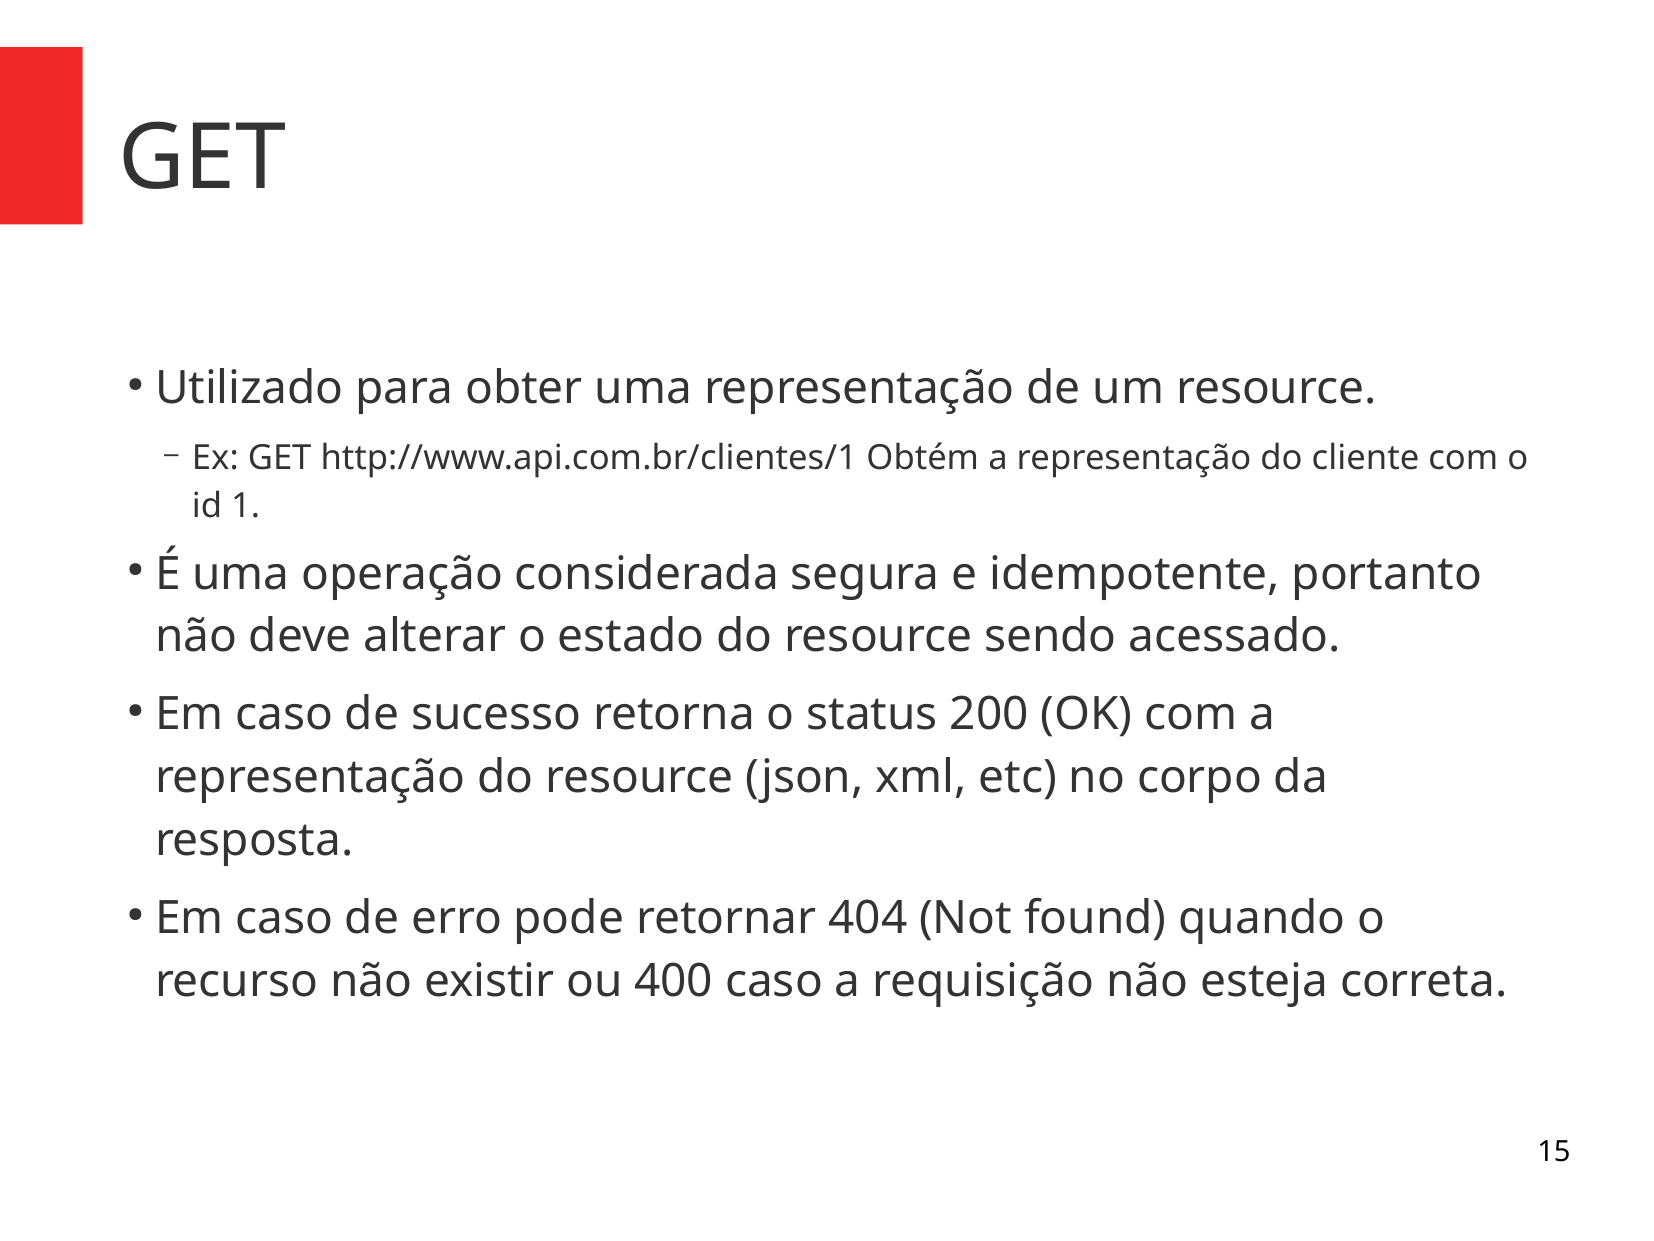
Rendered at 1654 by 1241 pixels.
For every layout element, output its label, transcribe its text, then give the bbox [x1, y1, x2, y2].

title GET [118, 49, 1571, 257]
list Utilizado para obter uma representação de um resource. Ex: GET http://www.api.com.br/clientes/1 Obtém a representação do cliente com o id 1. É uma operação considerada segura e idempotente, portanto não deve alterar o estado do resource sendo acessado. Em caso de sucesso retorna o status 200 (OK) com a representação do resource (json, xml, etc) no corpo da resposta. Em caso de erro pode retornar 404 (Not found) quando o recurso não existir ou 400 caso a requisição não esteja correta. [118, 354, 1536, 1074]
